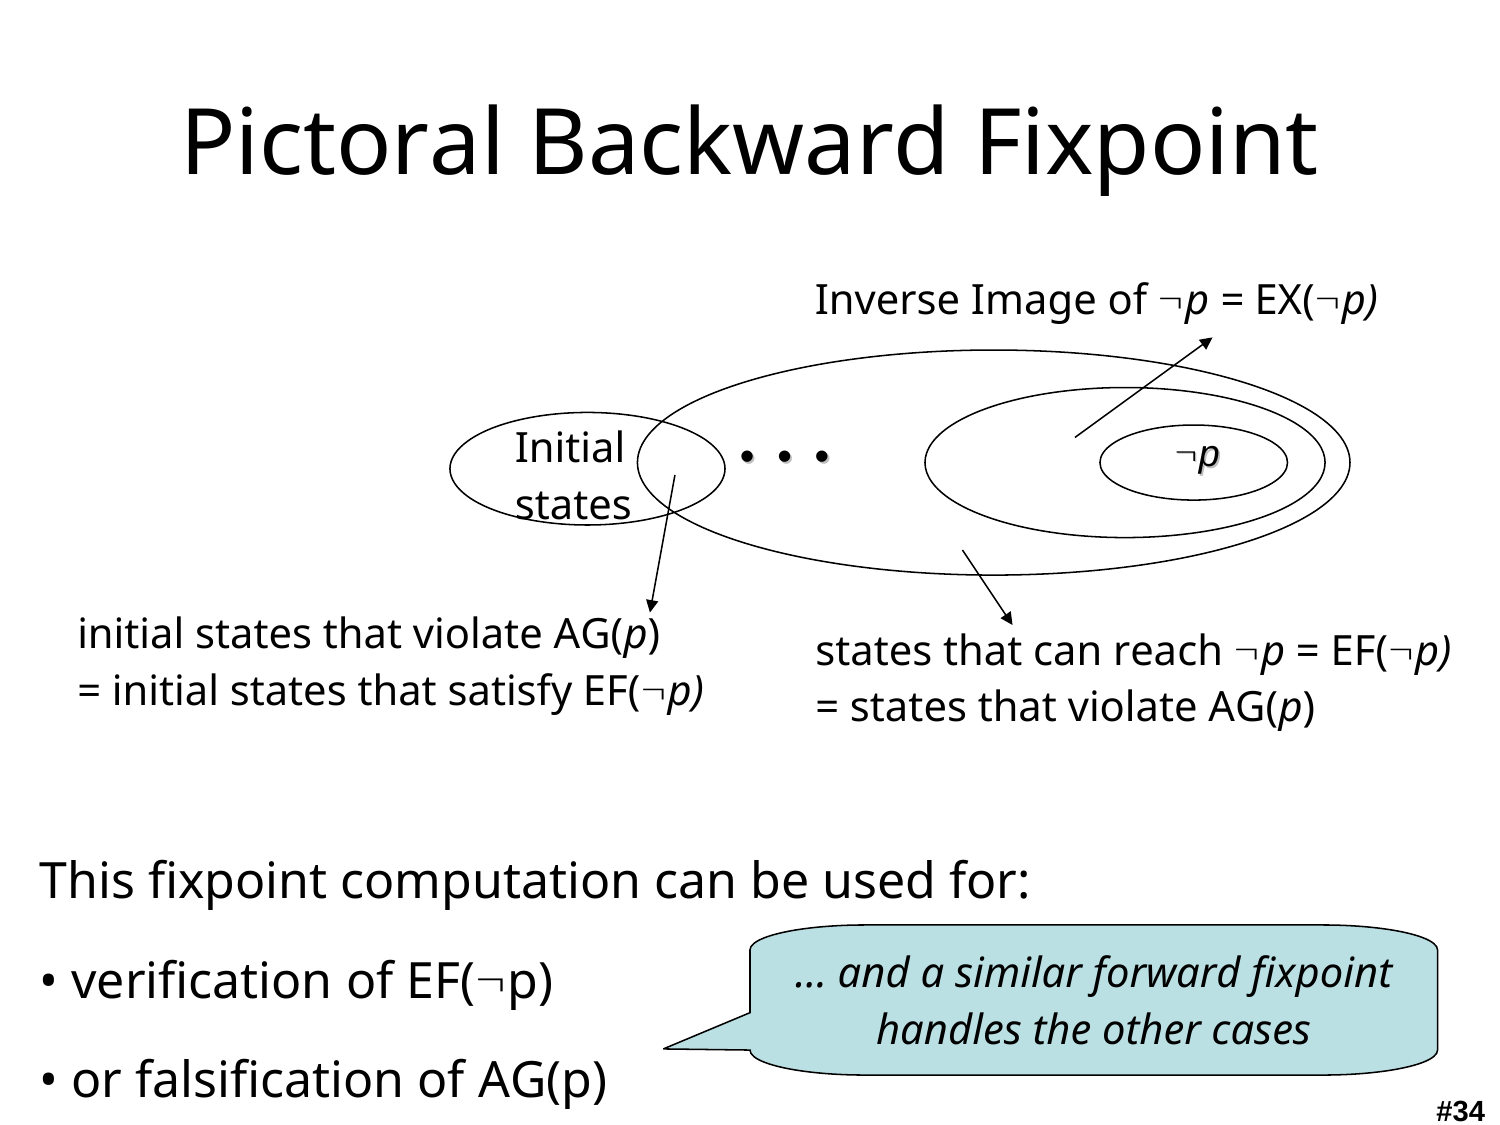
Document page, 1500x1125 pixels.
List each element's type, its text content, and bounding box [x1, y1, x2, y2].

text_box This fixpoint computation can be used for: verification of EF(p) or falsification of AG(p) [24, 837, 1188, 1121]
text_box Initial states [499, 409, 679, 540]
text_box Inverse Image of p = EX(p) [799, 262, 1413, 335]
text_box … and a similar forward fixpoint handles the other cases [663, 924, 1438, 1076]
text_box • • • [725, 425, 873, 487]
text_box p [1159, 425, 1263, 483]
title Pictoral Backward Fixpoint [24, 45, 1476, 233]
text_box states that can reach p = EF(p) = states that violate AG(p) [800, 612, 1478, 742]
text_box initial states that violate AG(p) = initial states that satisfy EF(p) [62, 596, 725, 726]
